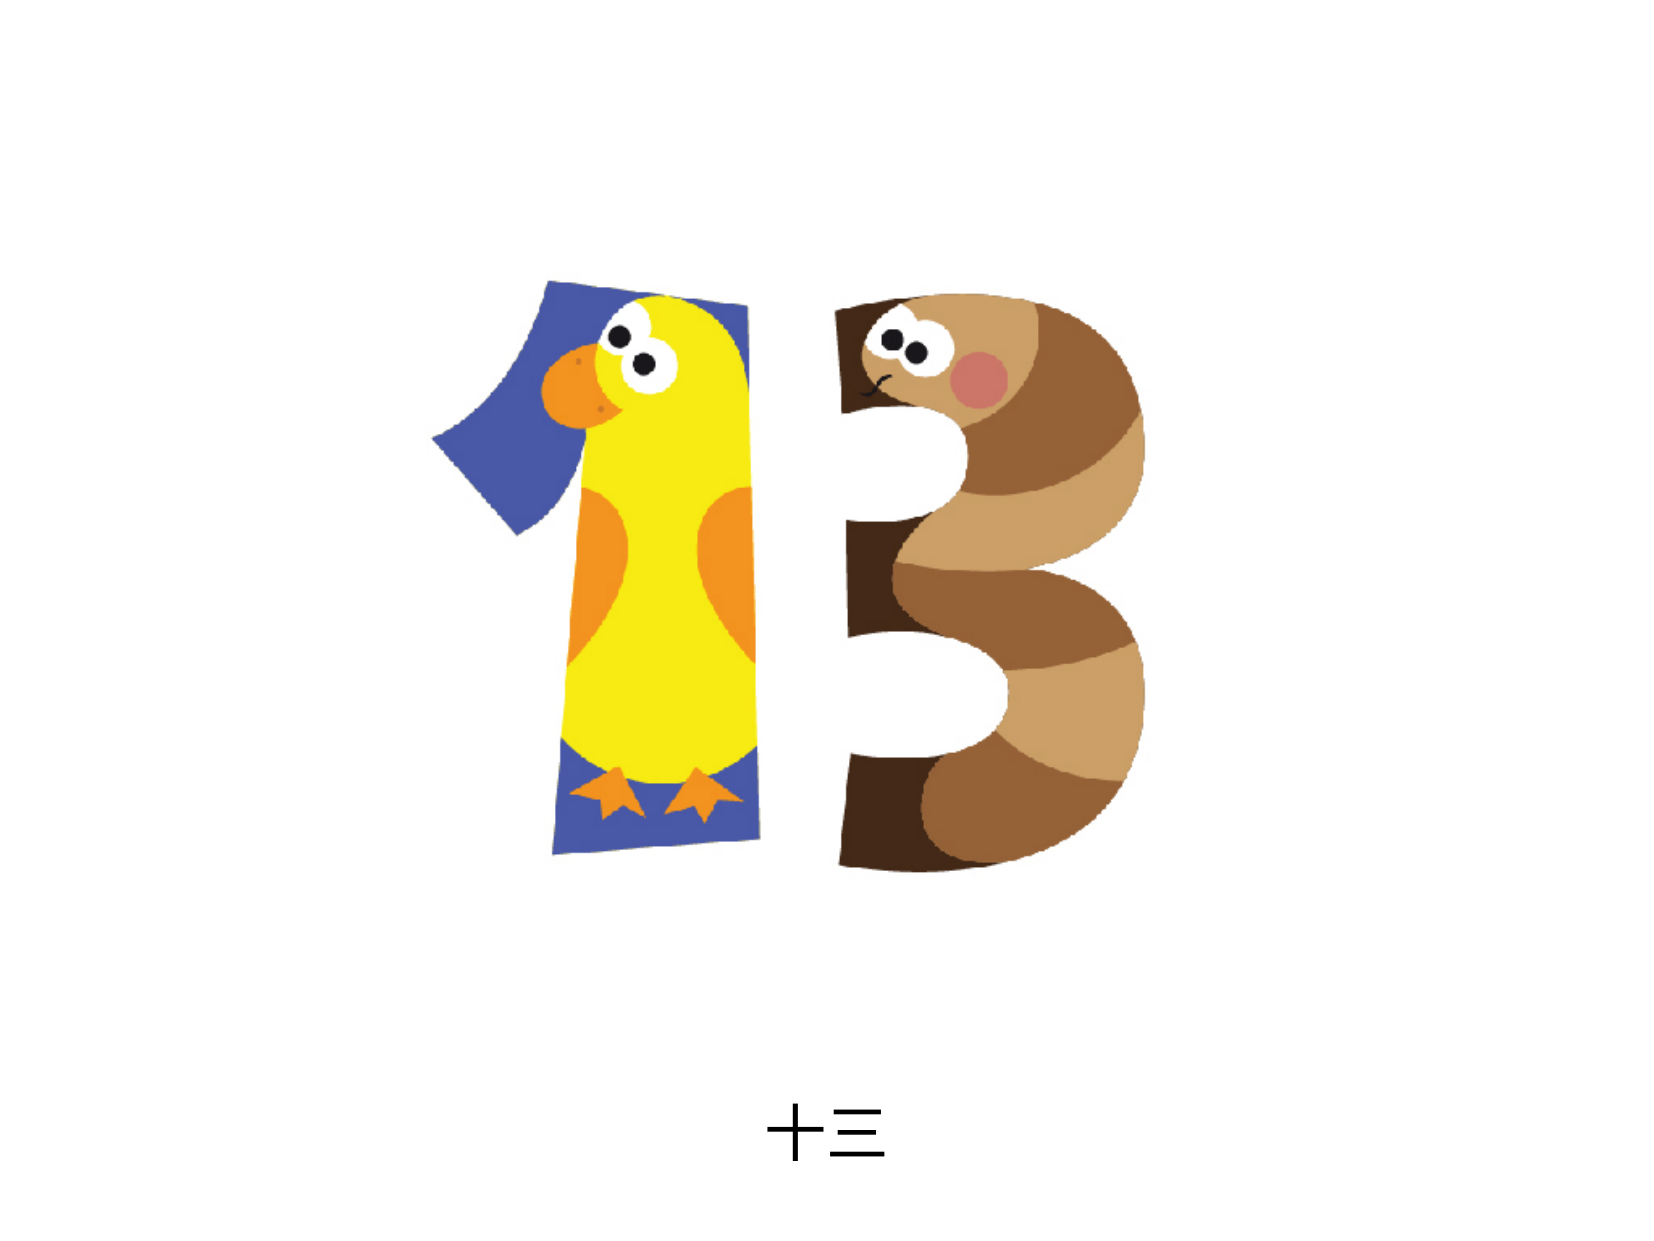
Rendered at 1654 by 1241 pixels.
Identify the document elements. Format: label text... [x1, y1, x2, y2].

picture [0, 0, 1654, 1241]
title 十三 [82, 1025, 1571, 1233]
